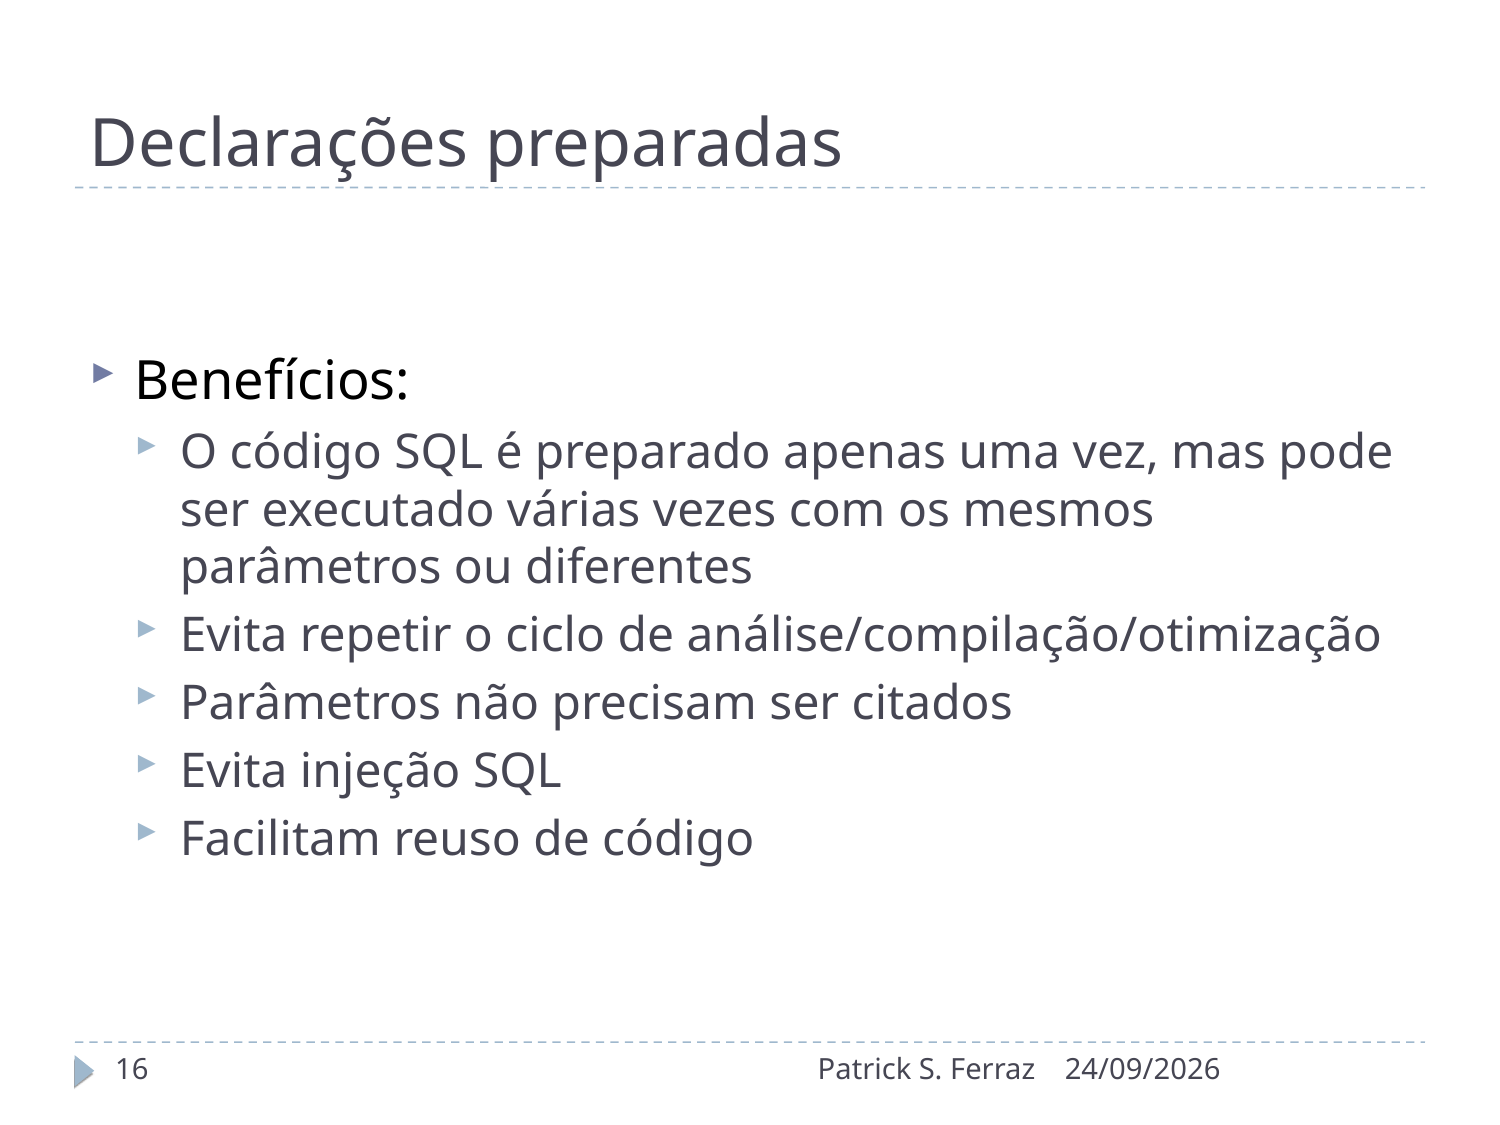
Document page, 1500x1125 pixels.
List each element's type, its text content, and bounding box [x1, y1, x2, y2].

title Declarações preparadas [75, 24, 1425, 188]
slide_number <número> [100, 1042, 426, 1103]
list Benefícios: O código SQL é preparado apenas uma vez, mas pode ser executado várias vezes com os mesmos parâmetros ou diferentes Evita repetir o ciclo de análise/compilação/otimização Parâmetros não precisam ser citados Evita injeção SQL Facilitam reuso de código [75, 200, 1425, 1010]
slide_number 08/07/2017 [1051, 1042, 1426, 1103]
footer Patrick S. Ferraz [475, 1042, 1051, 1103]
